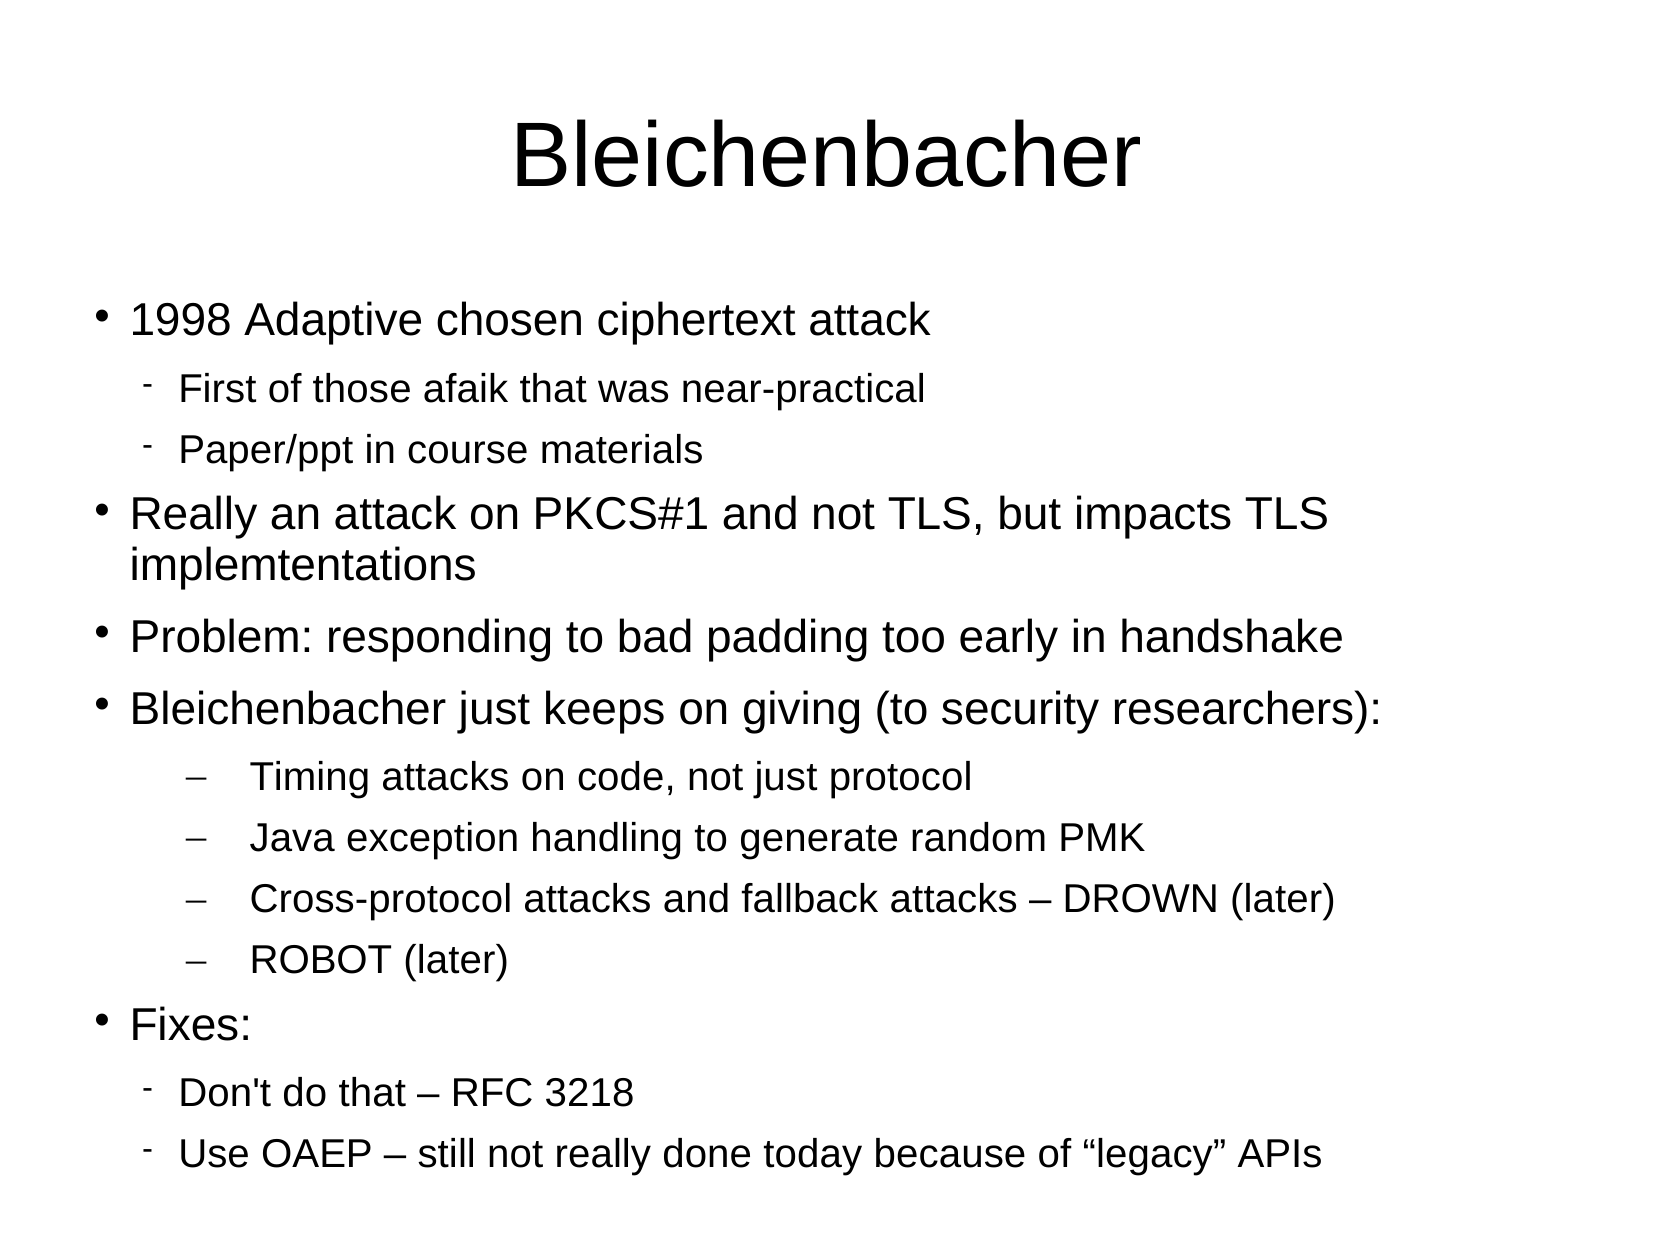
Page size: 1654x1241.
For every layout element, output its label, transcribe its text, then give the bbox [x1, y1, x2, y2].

title Bleichenbacher [82, 49, 1571, 257]
list 1998 Adaptive chosen ciphertext attack First of those afaik that was near-practical Paper/ppt in course materials Really an attack on PKCS#1 and not TLS, but impacts TLS implemtentations Problem: responding to bad padding too early in handshake Bleichenbacher just keeps on giving (to security researchers): Timing attacks on code, not just protocol Java exception handling to generate random PMK Cross-protocol attacks and fallback attacks – DROWN (later) ROBOT (later) Fixes: Don't do that – RFC 3218 Use OAEP – still not really done today because of “legacy” APIs [82, 290, 1538, 1182]
